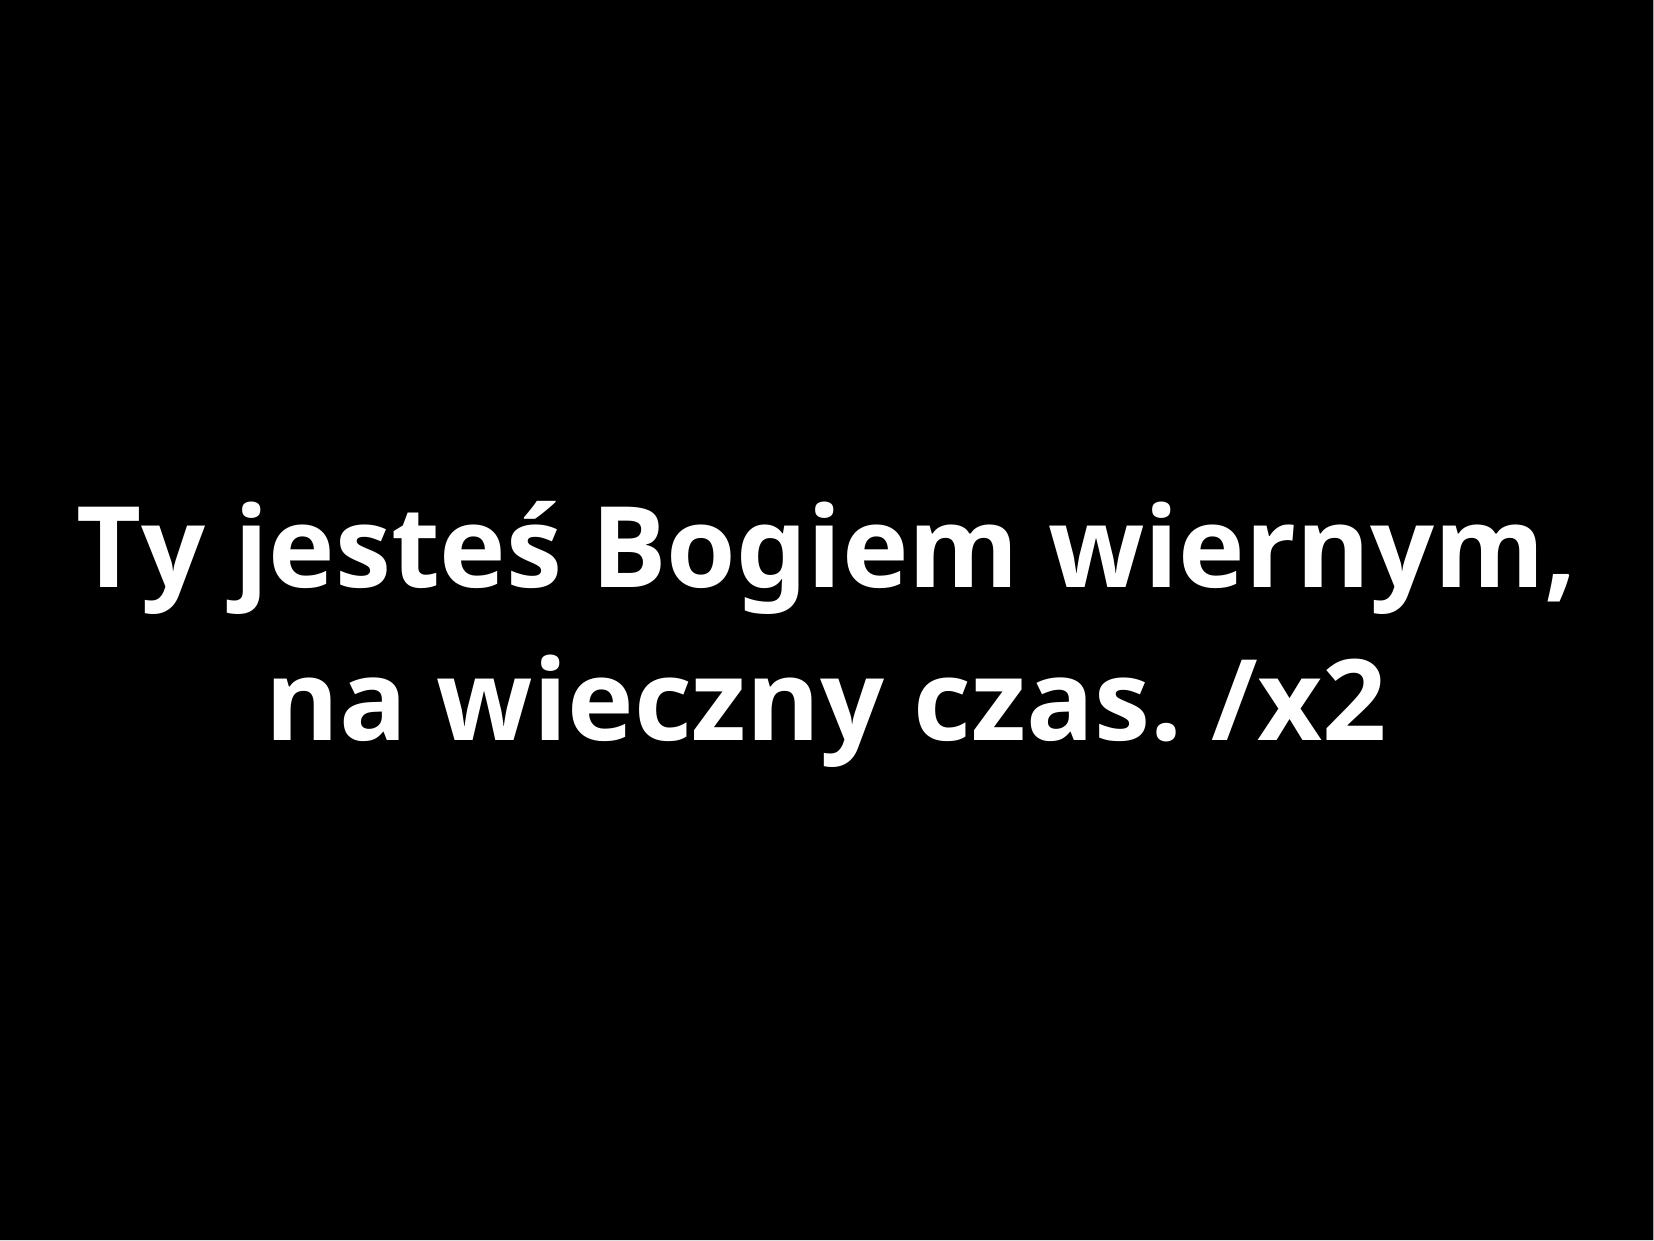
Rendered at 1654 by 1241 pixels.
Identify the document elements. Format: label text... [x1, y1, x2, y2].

title Ty jesteś Bogiem wiernym, na wieczny czas. /x2 [0, 0, 1654, 1241]
